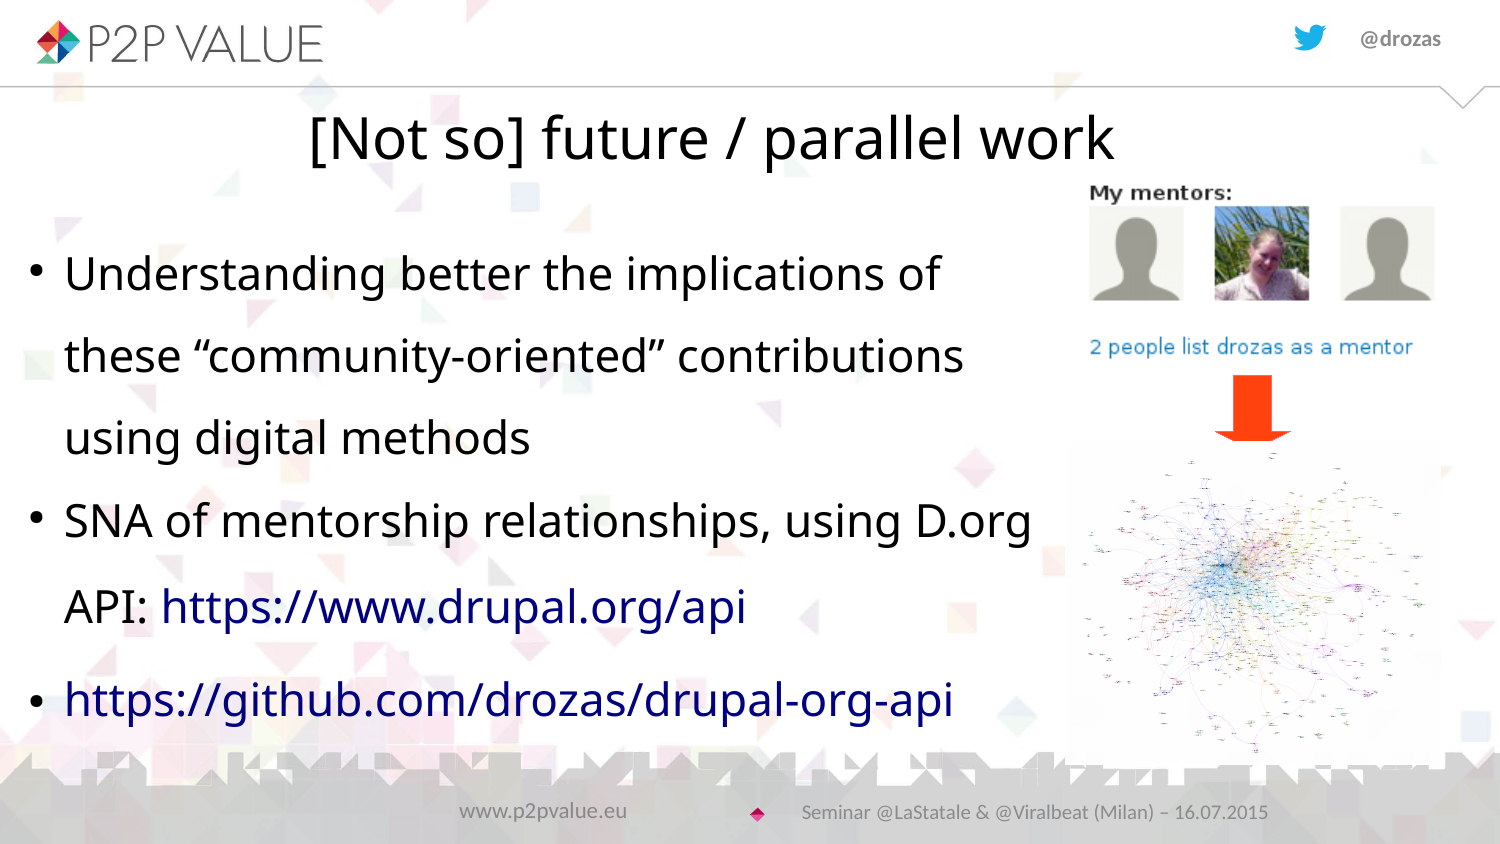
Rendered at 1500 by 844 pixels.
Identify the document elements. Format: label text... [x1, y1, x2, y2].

subtitle Understanding better the implications of these “community-oriented” contributions using digital methods SNA of mentorship relationships, using D.org API: https://www.drupal.org/api https://github.com/drozas/drupal-org-api [15, 210, 1051, 766]
title [Not so] future / parallel work [60, 92, 1366, 181]
text_box [1215, 375, 1291, 441]
text_box @drozas [1333, 15, 1455, 60]
text_box Seminar @LaStatale & @Viralbeat (Milan) – 16.07.2015 [788, 788, 1481, 834]
text_box www.p2pvalue.eu [453, 789, 672, 829]
picture [0, 0, 1500, 844]
